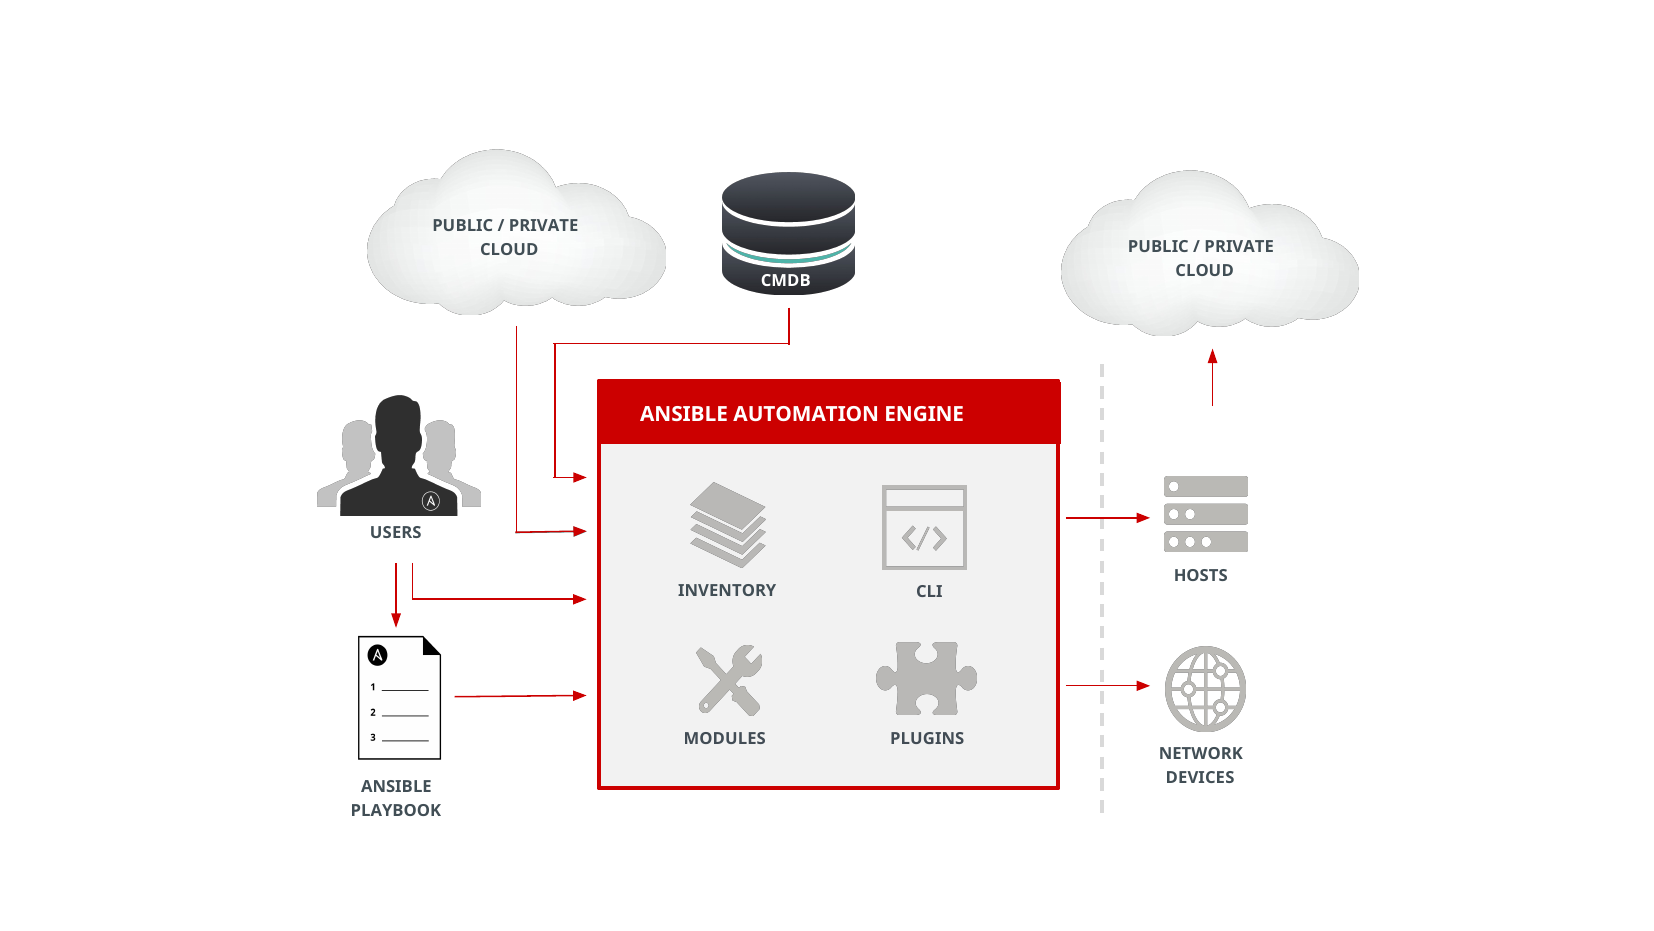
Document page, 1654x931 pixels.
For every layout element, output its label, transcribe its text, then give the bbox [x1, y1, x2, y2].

text_box NETWORK [1158, 741, 1271, 771]
text_box INVENTORY [678, 578, 802, 608]
text_box [574, 527, 588, 536]
text_box [295, 515, 504, 545]
picture [722, 172, 855, 295]
text_box [573, 691, 587, 700]
picture [1061, 170, 1359, 336]
text_box [1076, 229, 1337, 278]
text_box [1208, 348, 1217, 363]
text_box USERS [369, 520, 440, 549]
text_box [573, 595, 587, 604]
text_box [1137, 681, 1151, 690]
text_box MODULES [683, 726, 786, 755]
text_box [1121, 737, 1286, 789]
text_box [295, 769, 504, 827]
text_box [1121, 558, 1286, 588]
text_box DEVICES [1165, 766, 1256, 795]
text_box HOSTS [1173, 563, 1245, 593]
text_box CMDB [760, 268, 822, 292]
text_box ANSIBLE [361, 774, 458, 798]
picture [1164, 476, 1248, 552]
text_box [1137, 513, 1151, 522]
text_box ANSIBLE AUTOMATION ENGINE [640, 398, 1042, 434]
picture [367, 149, 666, 315]
text_box PUBLIC / PRIVATE [1127, 234, 1313, 263]
text_box [601, 382, 1061, 786]
text_box CLI [916, 579, 951, 608]
picture [1165, 646, 1246, 732]
picture [696, 645, 762, 716]
text_box PUBLIC / PRIVATE [432, 213, 617, 242]
text_box PLAYBOOK [350, 798, 466, 827]
text_box [735, 260, 842, 294]
text_box [380, 208, 641, 256]
text_box CLOUD [480, 237, 553, 266]
picture [690, 482, 766, 568]
text_box PLUGINS [890, 726, 983, 755]
picture [329, 618, 470, 769]
text_box CLOUD [1175, 258, 1248, 288]
picture [882, 485, 967, 570]
text_box [574, 473, 587, 482]
picture [876, 642, 977, 715]
picture [317, 395, 481, 515]
